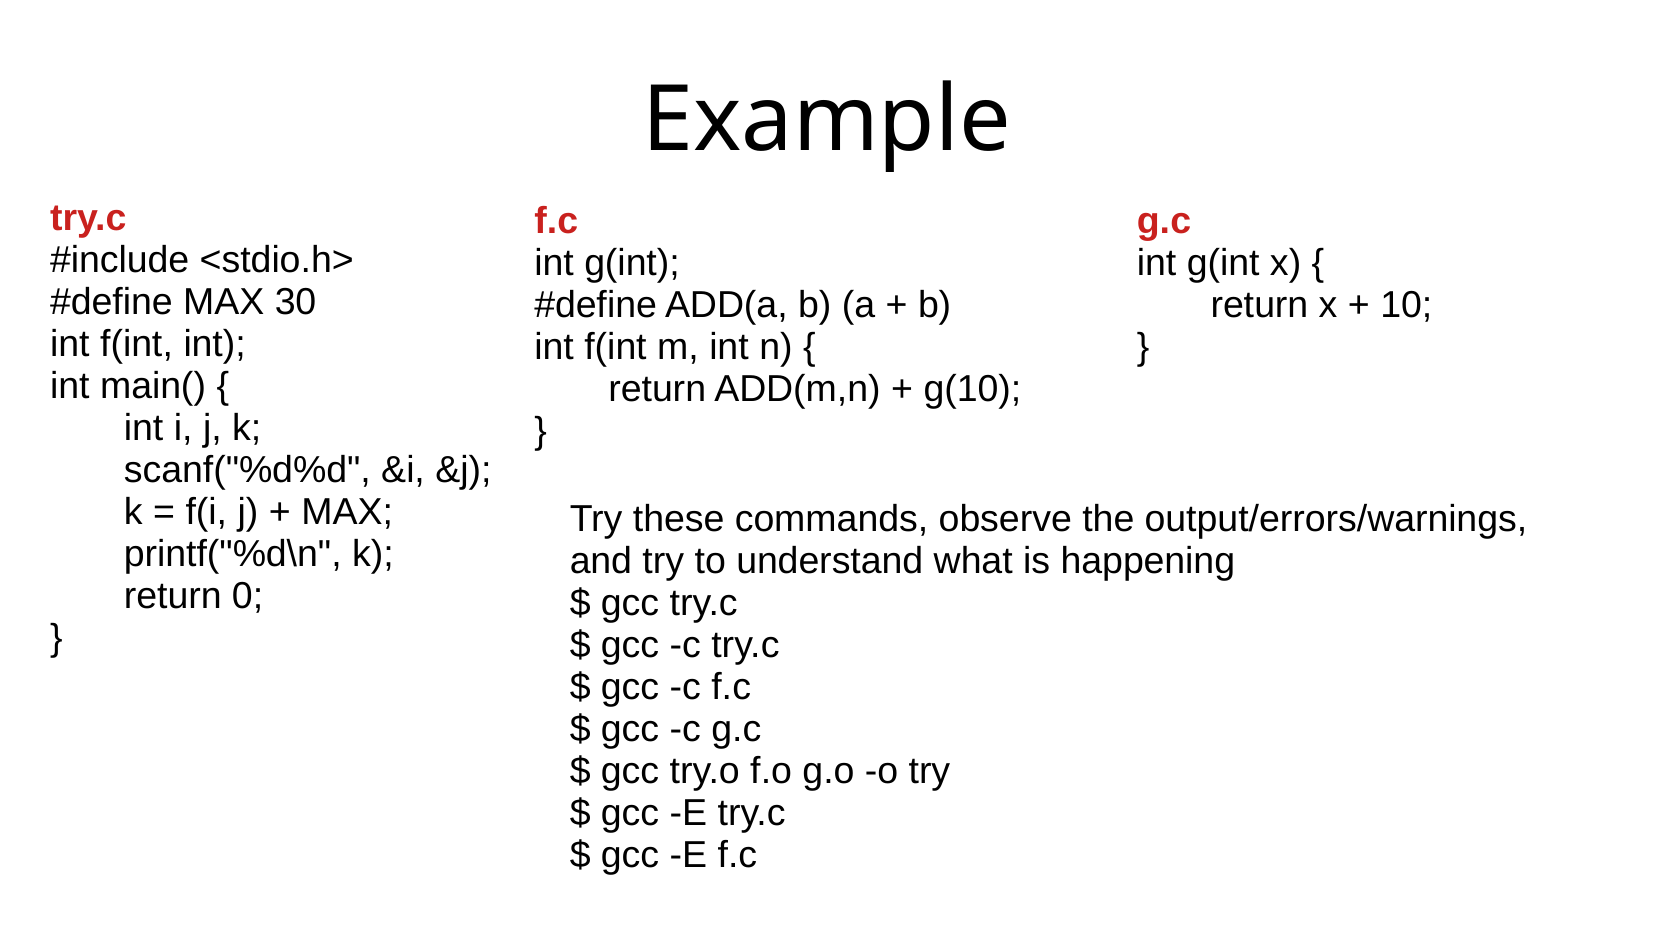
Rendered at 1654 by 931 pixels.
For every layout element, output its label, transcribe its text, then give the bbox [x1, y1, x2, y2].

text_box g.c int g(int x) { return x + 10; } [1122, 192, 1619, 438]
text_box try.c #include <stdio.h> #define MAX 30 int f(int, int); int main() { int i, j, k; scanf("%d%d", &i, &j); k = f(i, j) + MAX; printf("%d\n", k); return 0; } [35, 188, 532, 750]
text_box f.c int g(int); #define ADD(a, b) (a + b) int f(int m, int n) { return ADD(m,n) + g(10); } [519, 192, 1075, 502]
title Example [82, 37, 1571, 193]
text_box Try these commands, observe the output/errors/warnings, and try to understand what is happening $ gcc try.c $ gcc -c try.c $ gcc -c f.c $ gcc -c g.c $ gcc try.o f.o g.o -o try $ gcc -E try.c $ gcc -E f.c [555, 490, 1571, 883]
